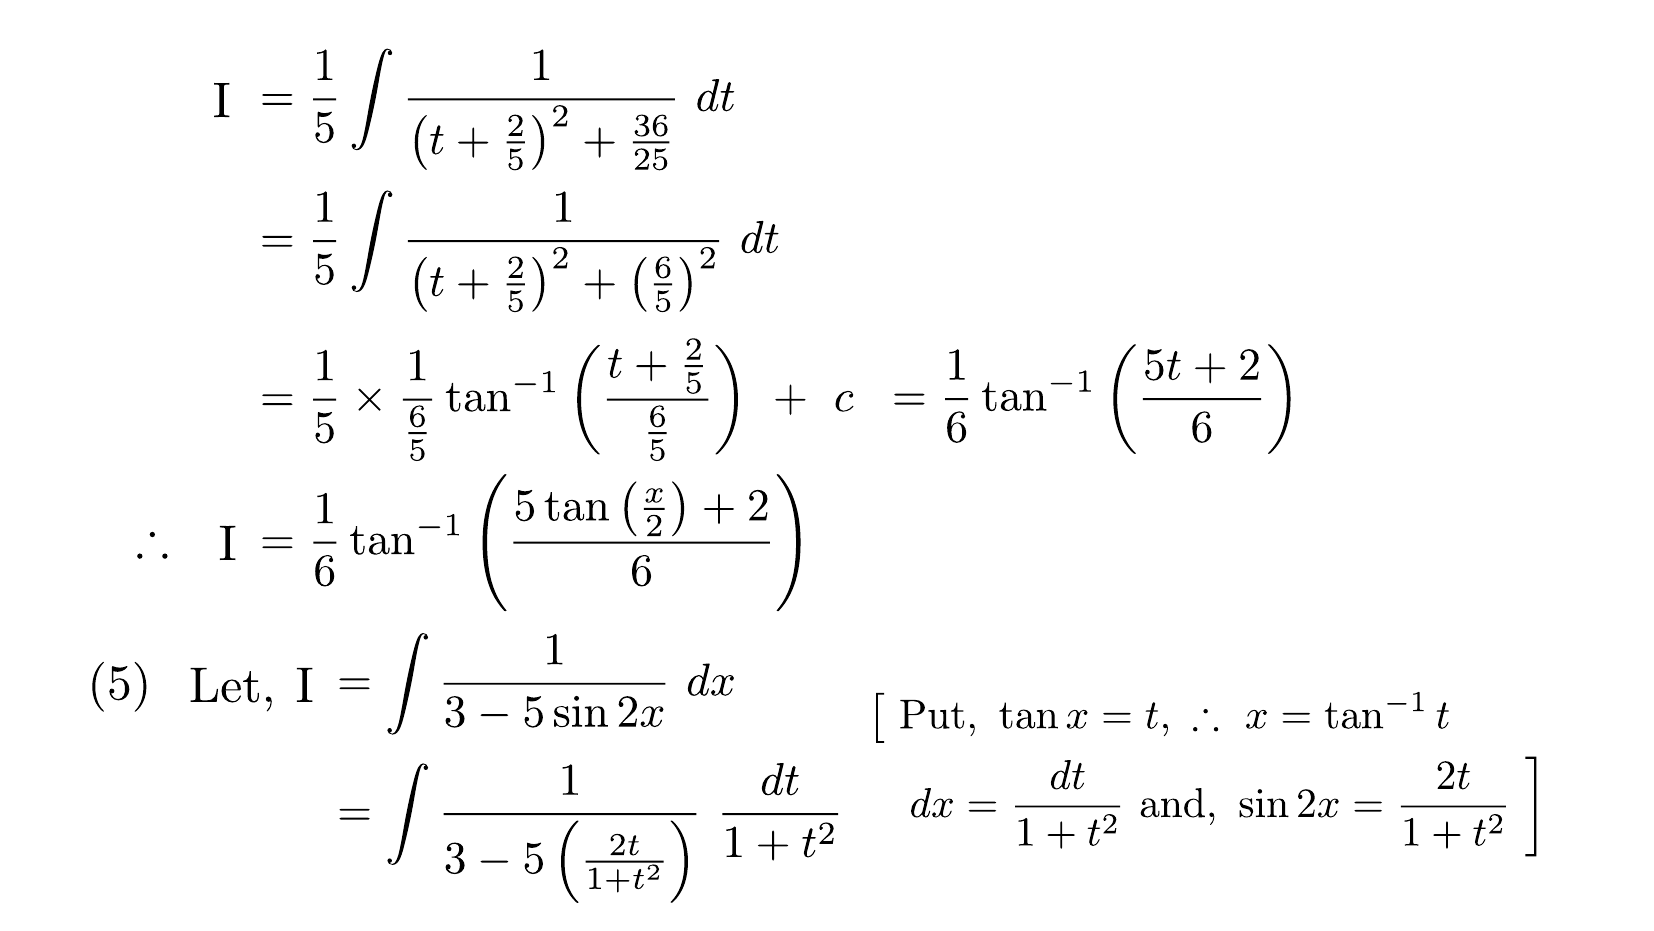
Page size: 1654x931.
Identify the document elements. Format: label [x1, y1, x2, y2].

text_box [869, 691, 1450, 743]
text_box [261, 48, 735, 171]
text_box [296, 667, 313, 702]
title [47, 36, 1607, 898]
text_box [339, 762, 839, 903]
text_box [261, 190, 779, 313]
text_box [893, 344, 1291, 454]
text_box [338, 633, 734, 735]
text_box [261, 338, 854, 462]
text_box [911, 756, 1537, 857]
text_box [89, 661, 147, 712]
text_box [261, 474, 801, 612]
text_box [219, 525, 236, 561]
text_box [137, 531, 168, 559]
text_box [214, 82, 230, 118]
text_box [190, 667, 272, 712]
